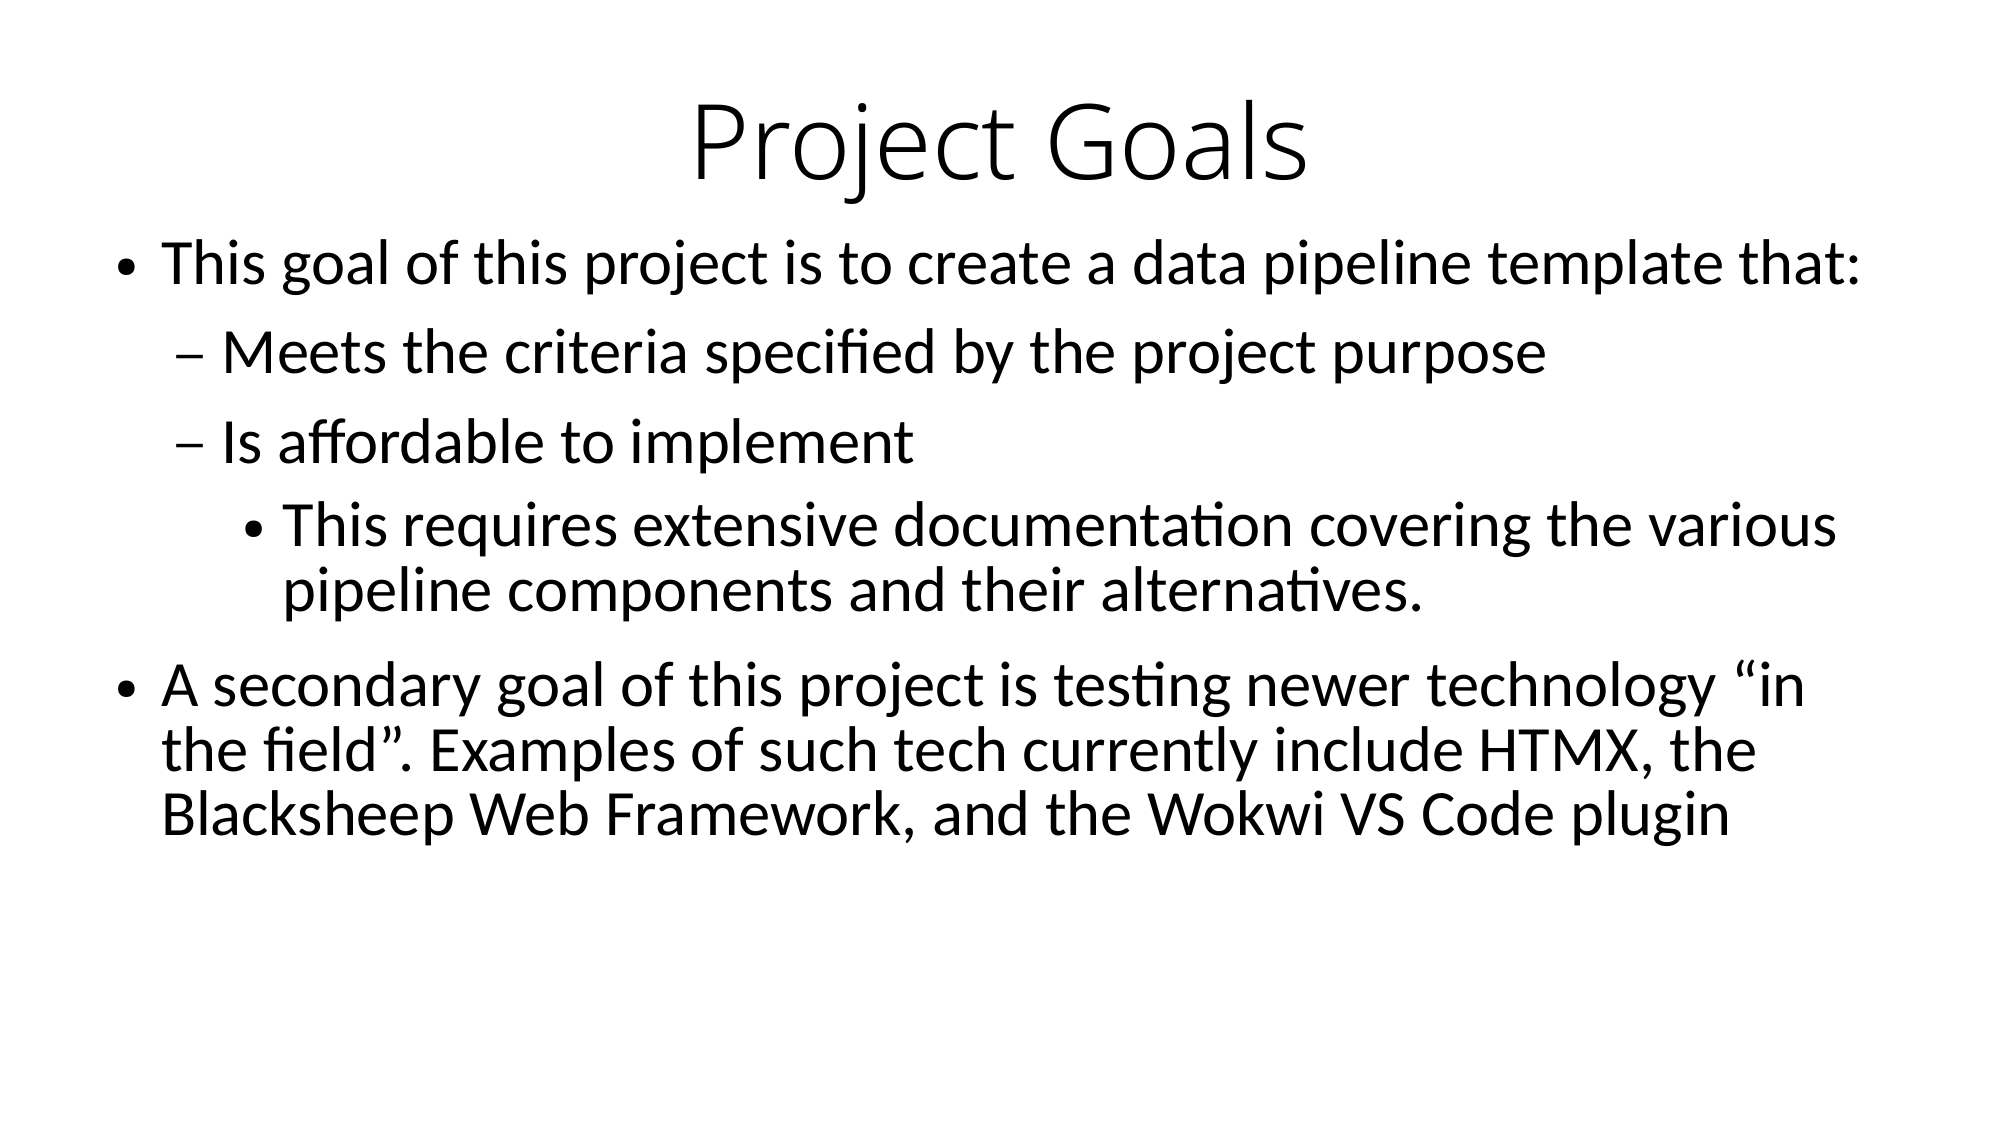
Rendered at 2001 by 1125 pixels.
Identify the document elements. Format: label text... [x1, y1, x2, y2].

title Project Goals [99, 44, 1900, 233]
list This goal of this project is to create a data pipeline template that: Meets the criteria specified by the project purpose Is affordable to implement This requires extensive documentation covering the various pipeline components and their alternatives. A secondary goal of this project is testing newer technology “in the field”. Examples of such tech currently include HTMX, the Blacksheep Web Framework, and the Wokwi VS Code plugin [100, 236, 1900, 889]
